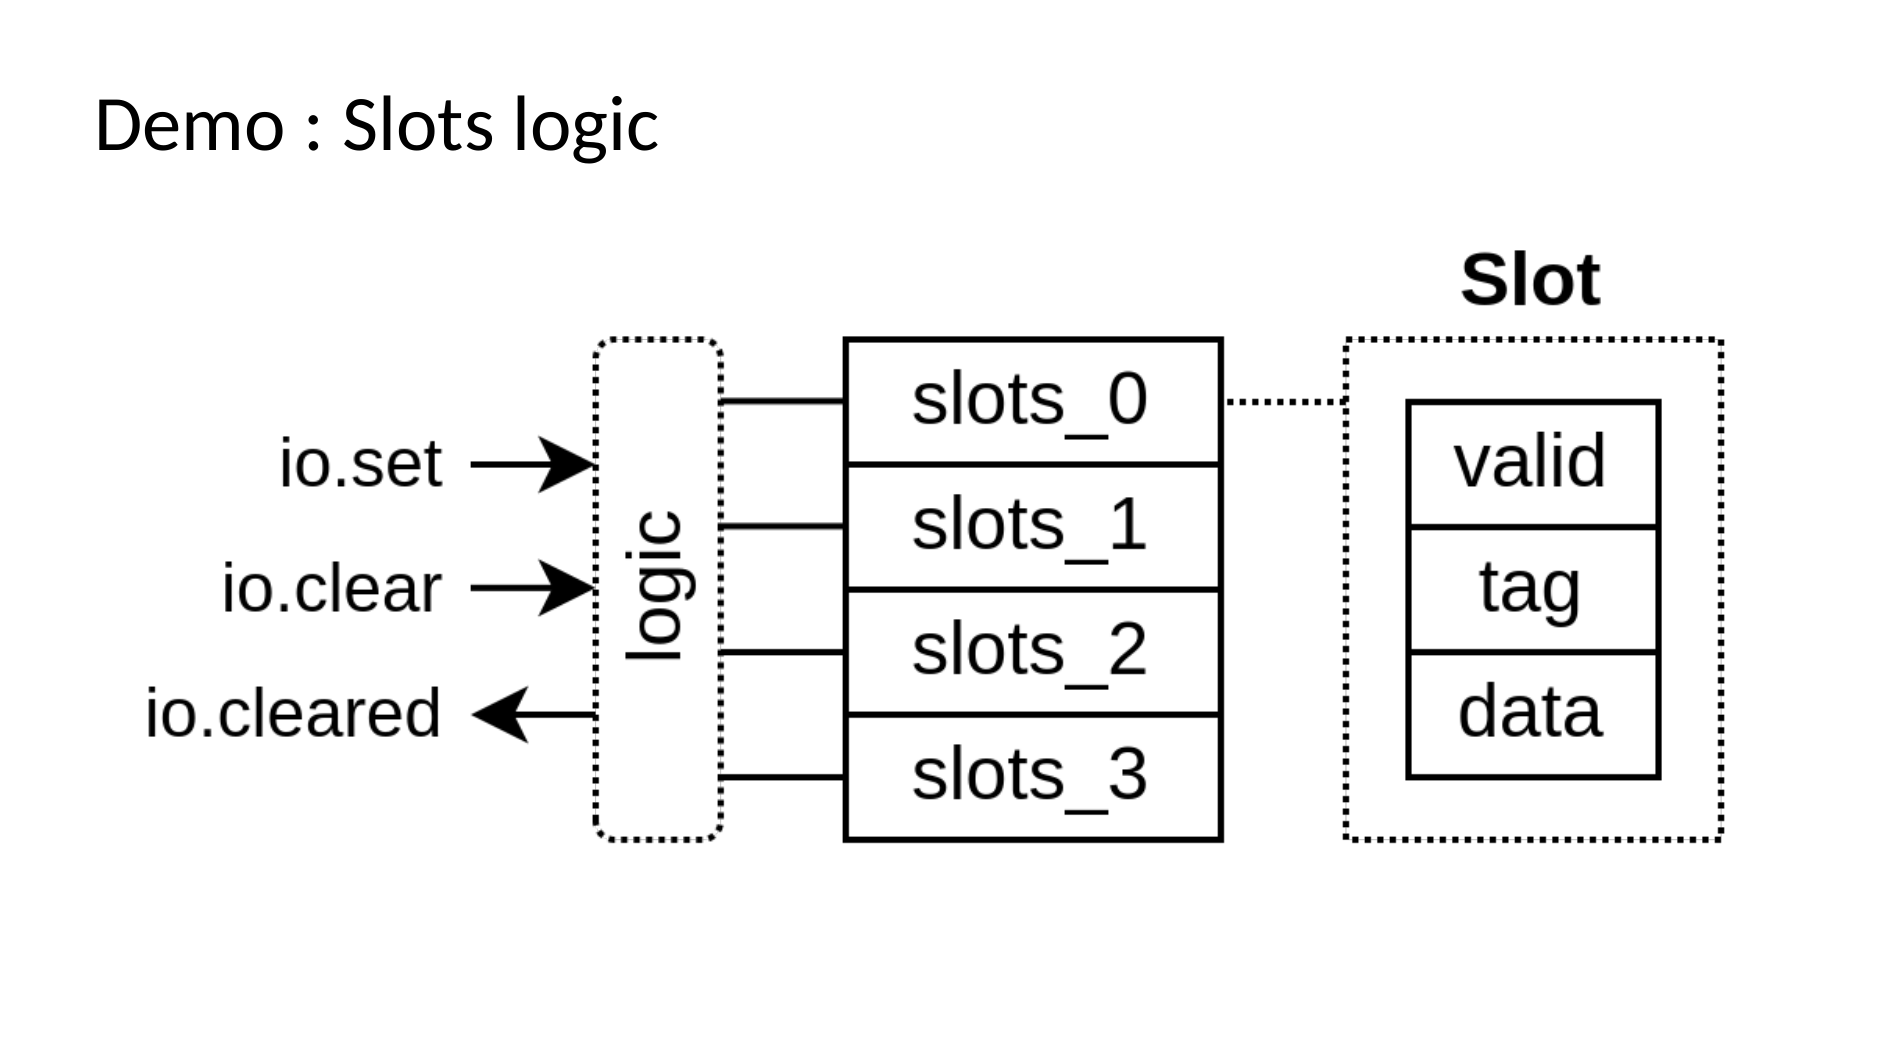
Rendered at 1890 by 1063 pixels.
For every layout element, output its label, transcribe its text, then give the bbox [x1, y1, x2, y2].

title Demo : Slots logic [94, 42, 1796, 220]
picture [74, 149, 1787, 912]
